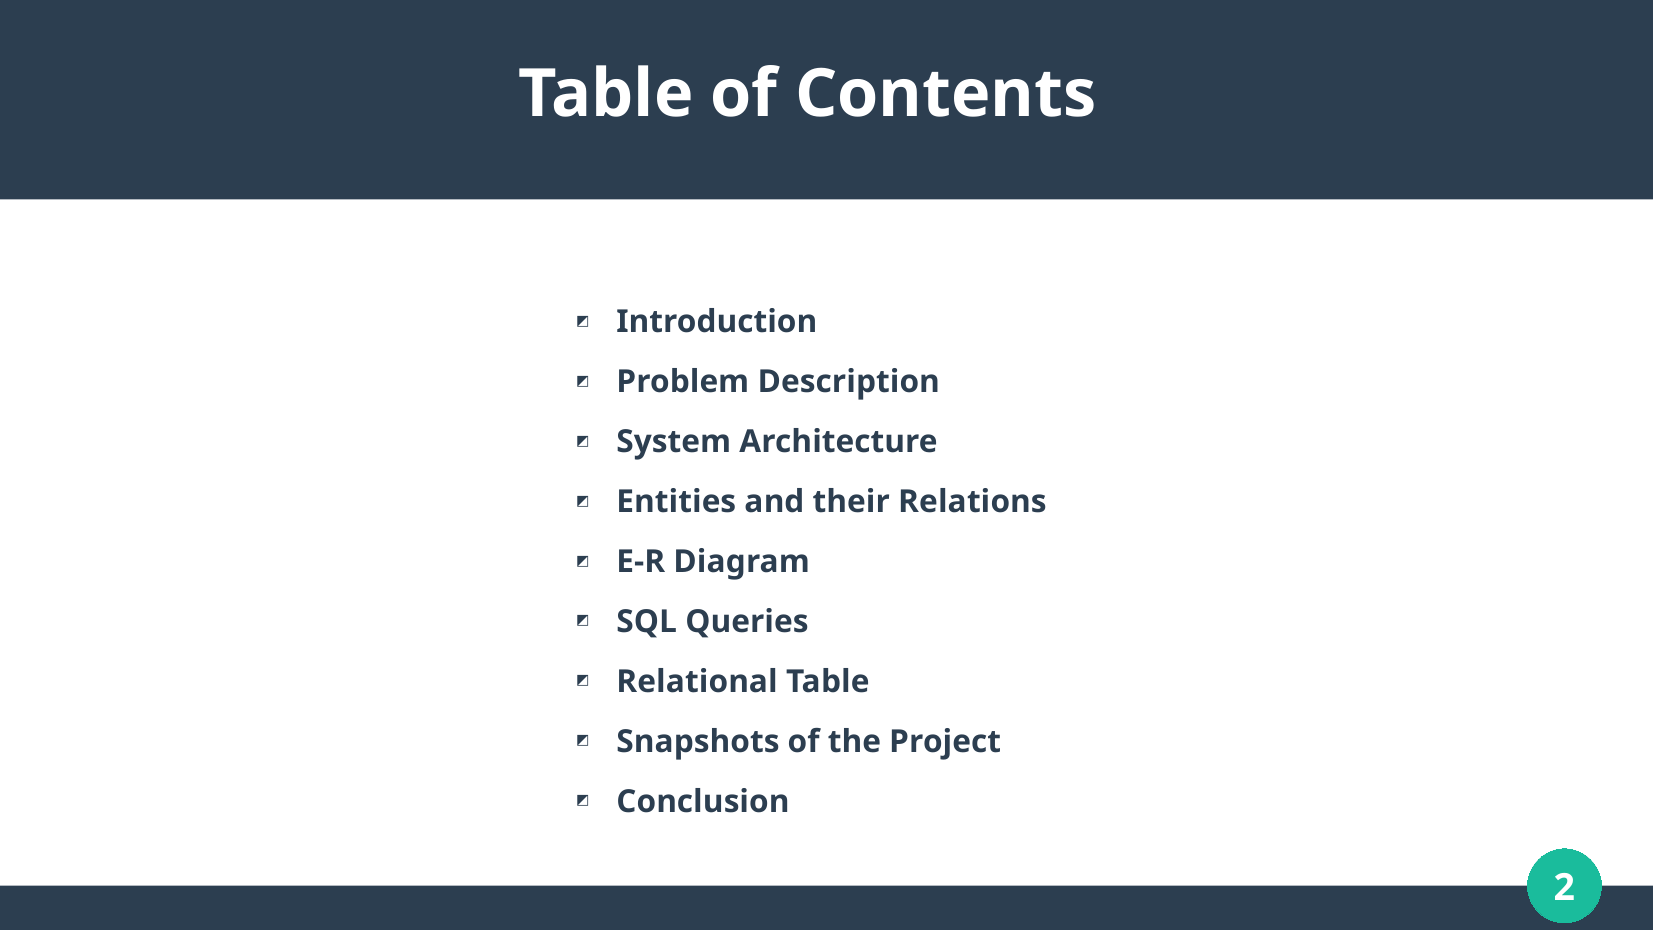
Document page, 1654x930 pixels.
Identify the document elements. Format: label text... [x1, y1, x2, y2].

title Table of Contents [40, 32, 1576, 151]
list Introduction Problem Description System Architecture Entities and their Relations E-R Diagram SQL Queries Relational Table Snapshots of the Project Conclusion [562, 298, 1125, 826]
